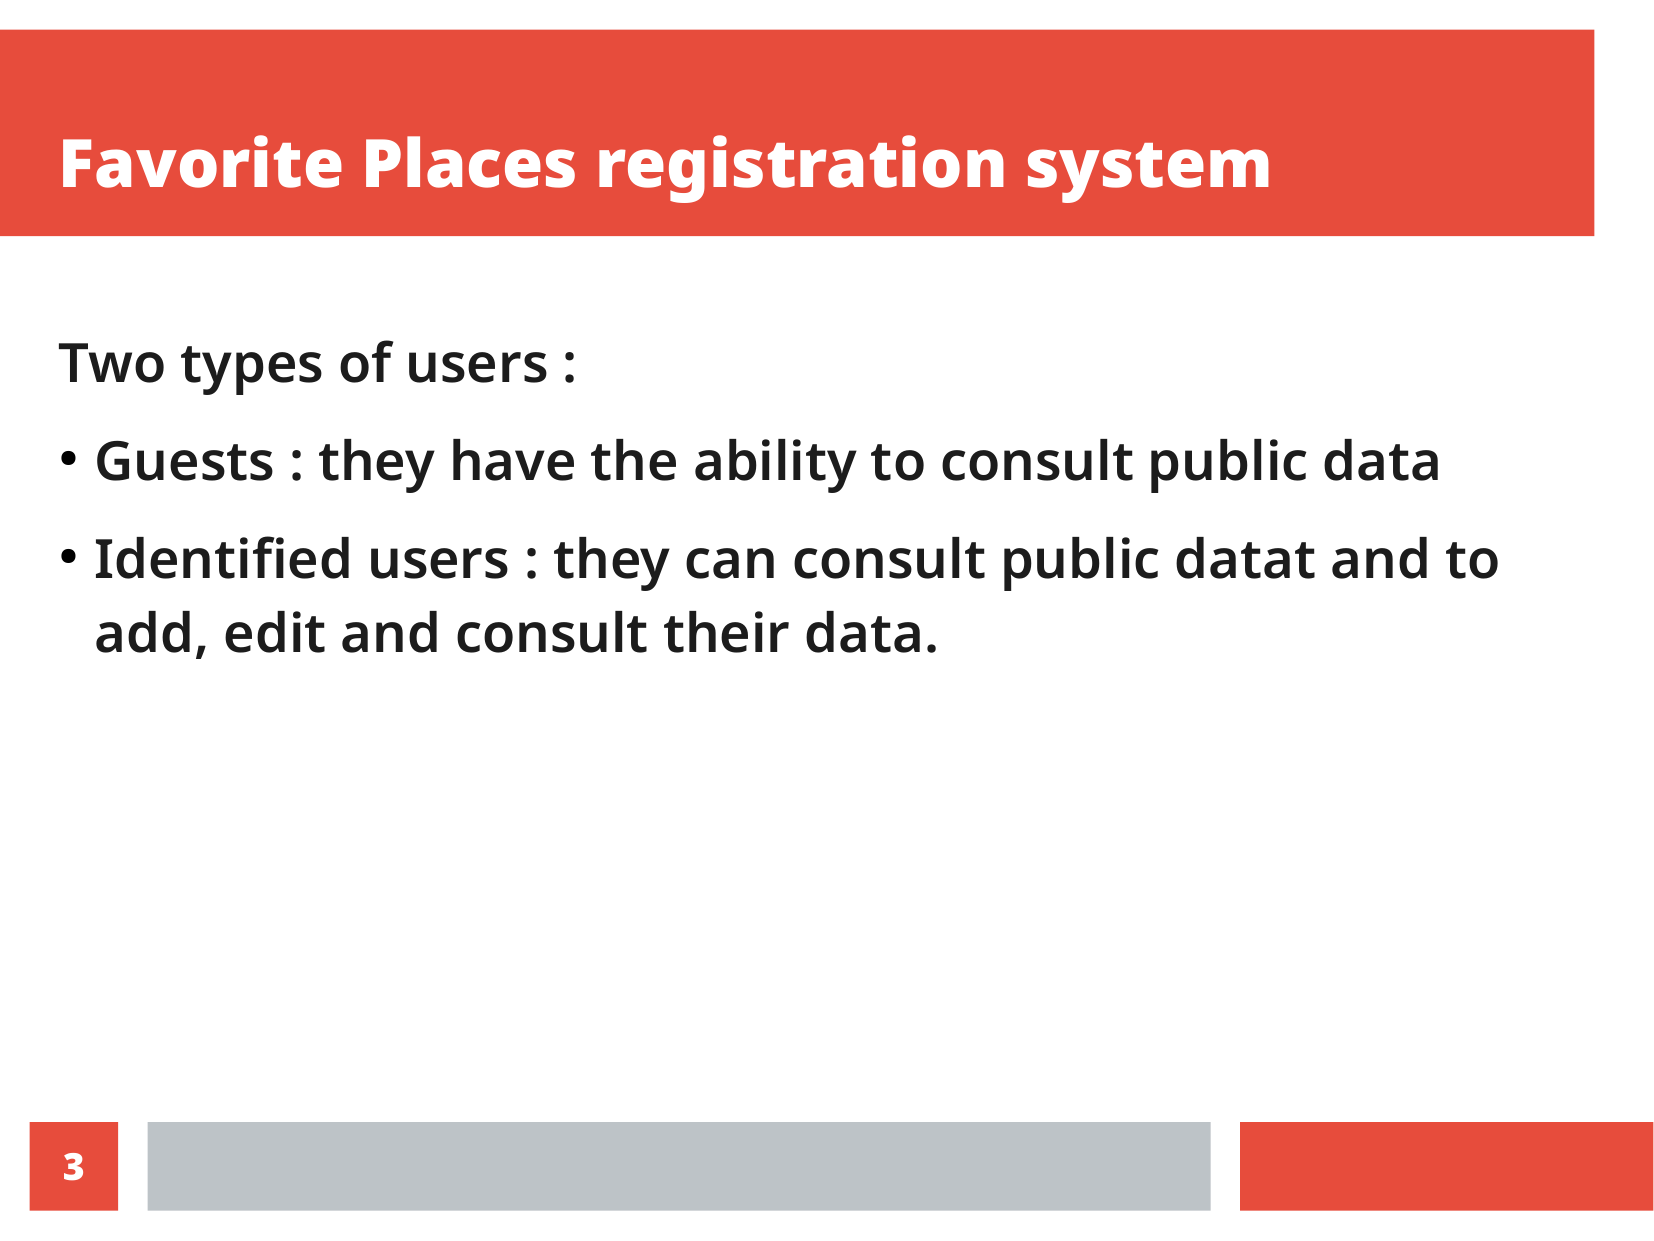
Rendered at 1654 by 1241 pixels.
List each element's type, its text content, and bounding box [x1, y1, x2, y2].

title Favorite Places registration system [59, 59, 1595, 207]
list Two types of users : Guests : they have the ability to consult public data Identified users : they can consult public datat and to add, edit and consult their data. [59, 324, 1565, 1093]
